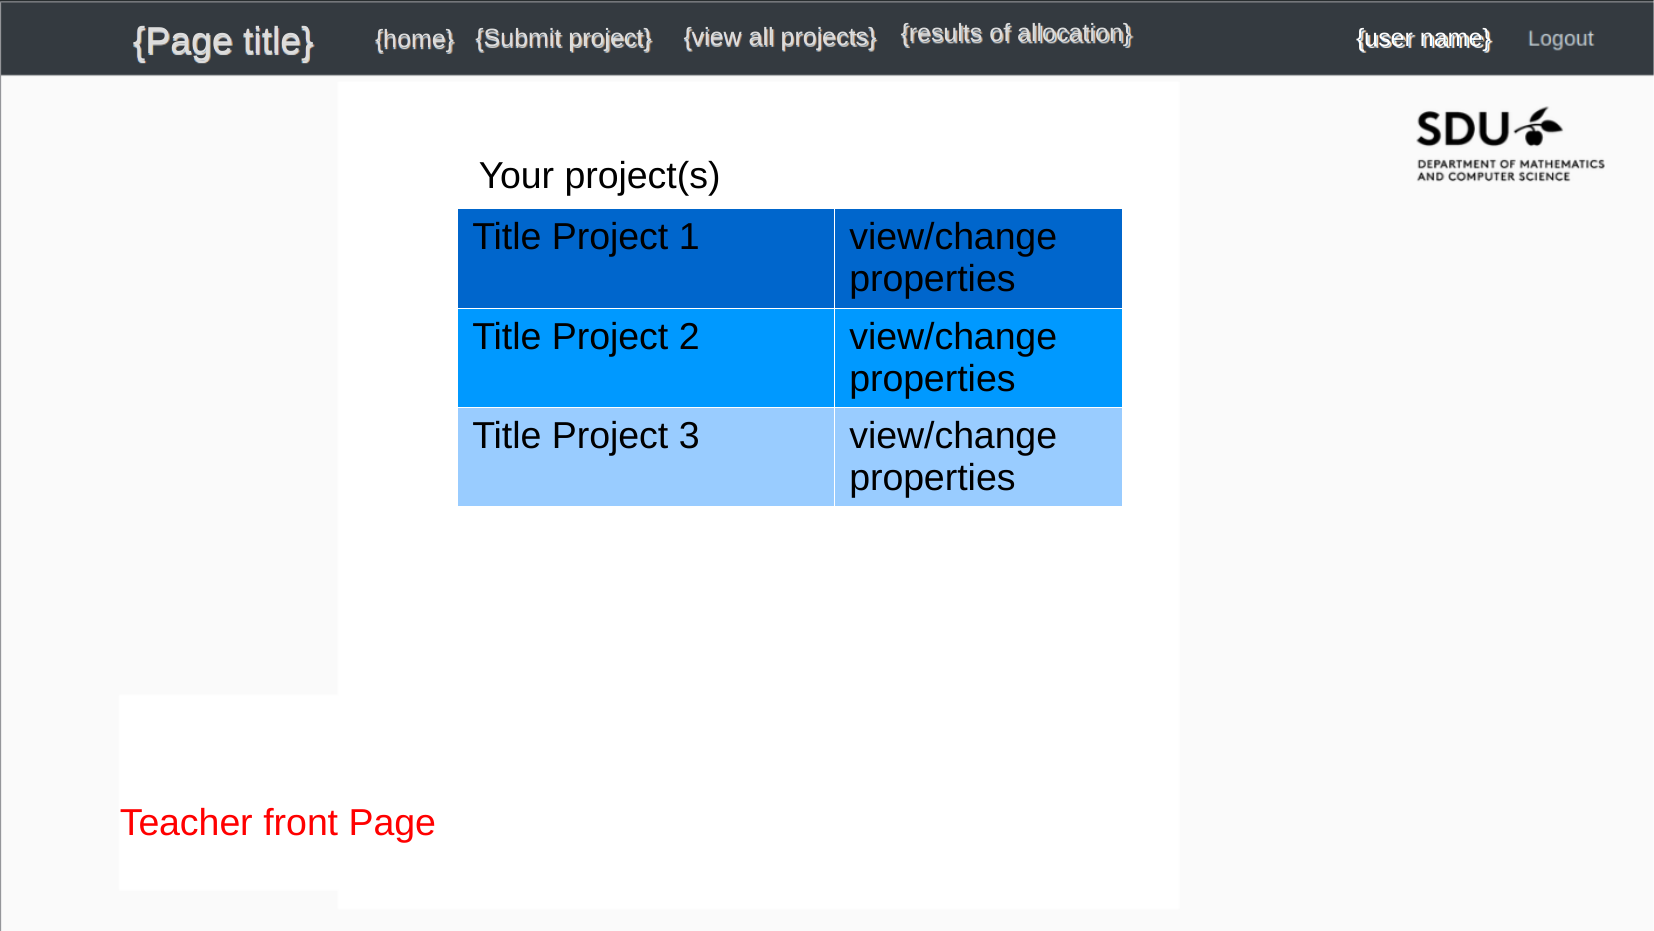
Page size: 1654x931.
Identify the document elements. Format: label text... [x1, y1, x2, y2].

table_cell view/change properties [835, 309, 1122, 407]
text_box {results of allocation} [885, 11, 1147, 55]
text_box {user name} [1341, 16, 1506, 60]
table_header Title Project 1 [458, 209, 834, 308]
picture [0, 0, 1654, 931]
text_box {home} [360, 17, 479, 61]
table_cell Title Project 2 [458, 309, 834, 407]
table_cell view/change properties [835, 408, 1122, 506]
text_box Your project(s) [463, 147, 739, 209]
text_box {Submit project} [460, 16, 668, 60]
table_header view/change properties [835, 209, 1122, 308]
table_cell Title Project 3 [458, 408, 834, 506]
text_box {view all projects} [668, 15, 892, 59]
text_box Teacher front Page [104, 793, 666, 851]
text_box {Page title} [118, 11, 502, 99]
